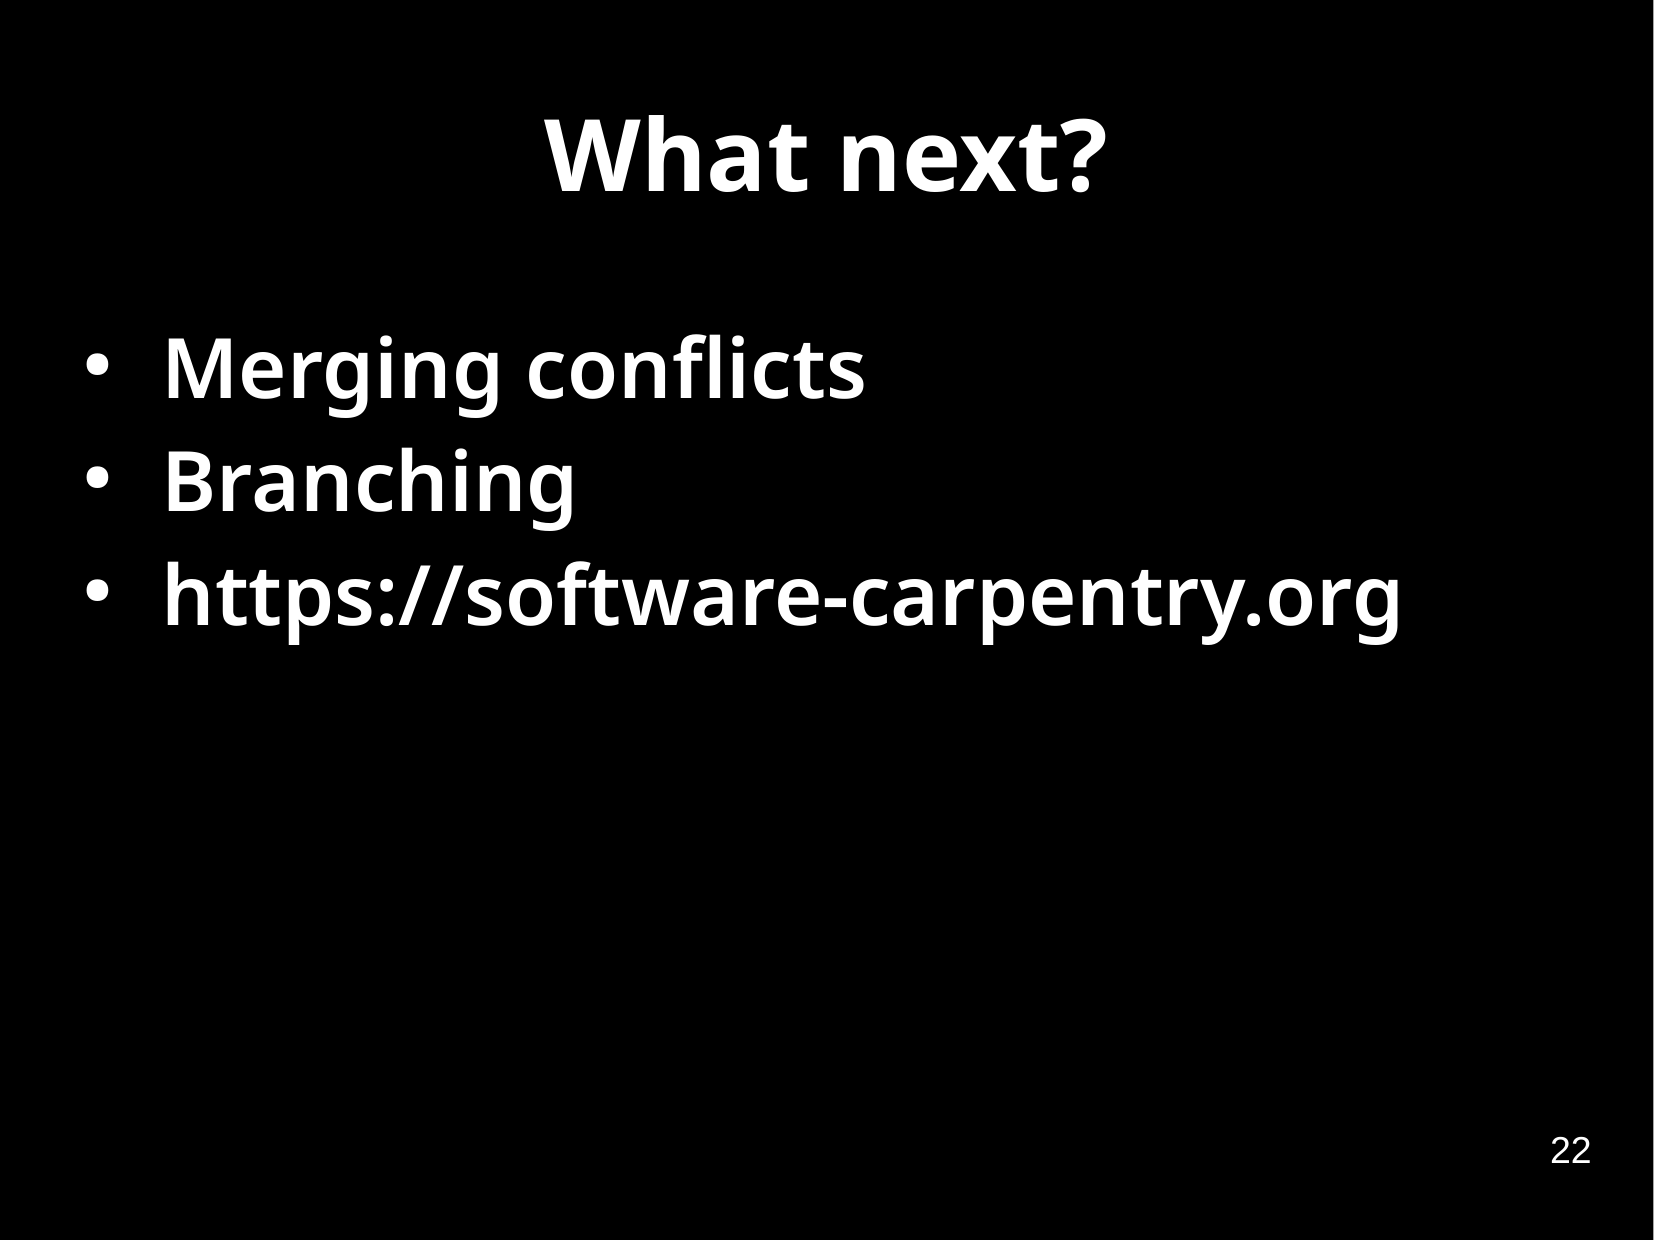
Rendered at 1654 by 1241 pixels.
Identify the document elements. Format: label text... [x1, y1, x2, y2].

title What next? [82, 49, 1571, 125]
text_box 22 [1535, 1122, 1607, 1179]
subtitle Merging conflicts Branching https://software-carpentry.org [82, 125, 1571, 1174]
